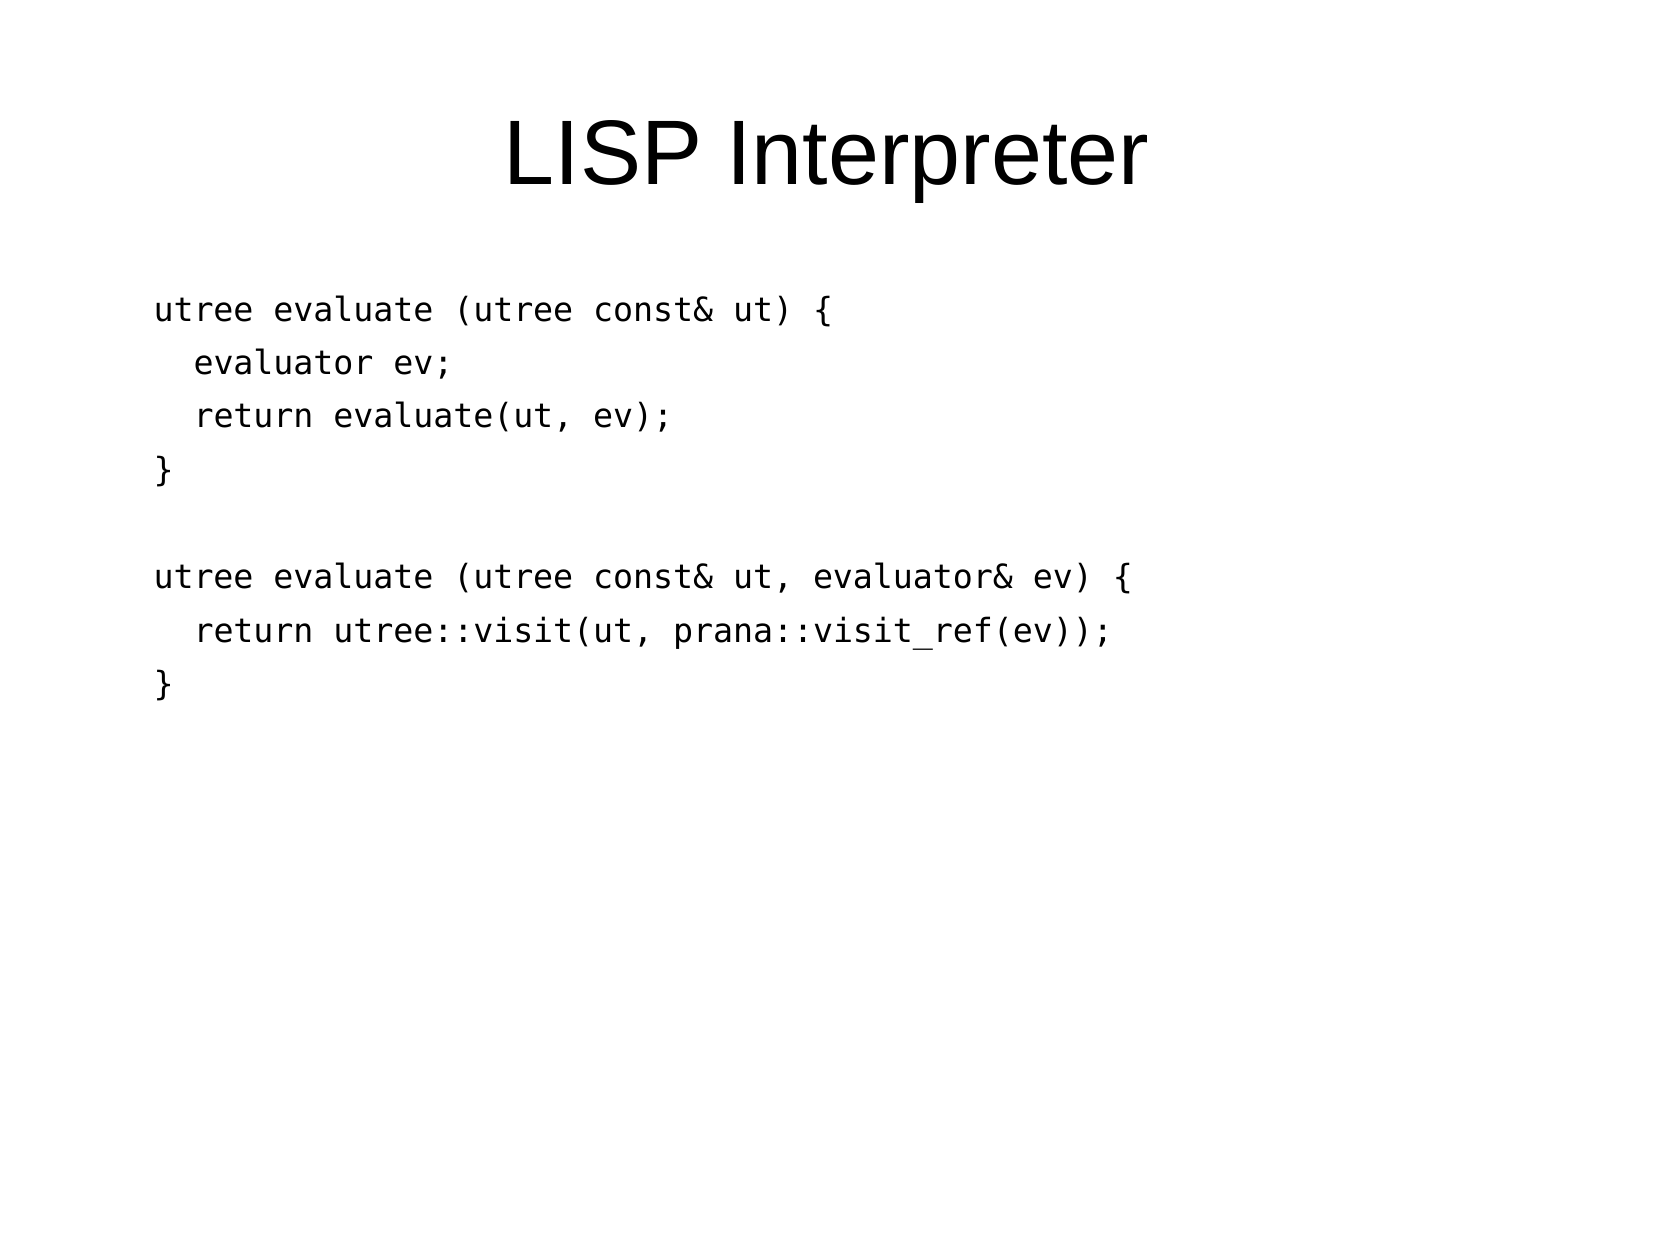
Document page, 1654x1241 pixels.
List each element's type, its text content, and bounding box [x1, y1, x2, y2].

title LISP Interpreter [82, 49, 1571, 257]
list utree evaluate (utree const& ut) { evaluator ev; return evaluate(ut, ev); } utree evaluate (utree const& ut, evaluator& ev) { return utree::visit(ut, prana::visit_ref(ev)); } [82, 290, 1571, 1109]
